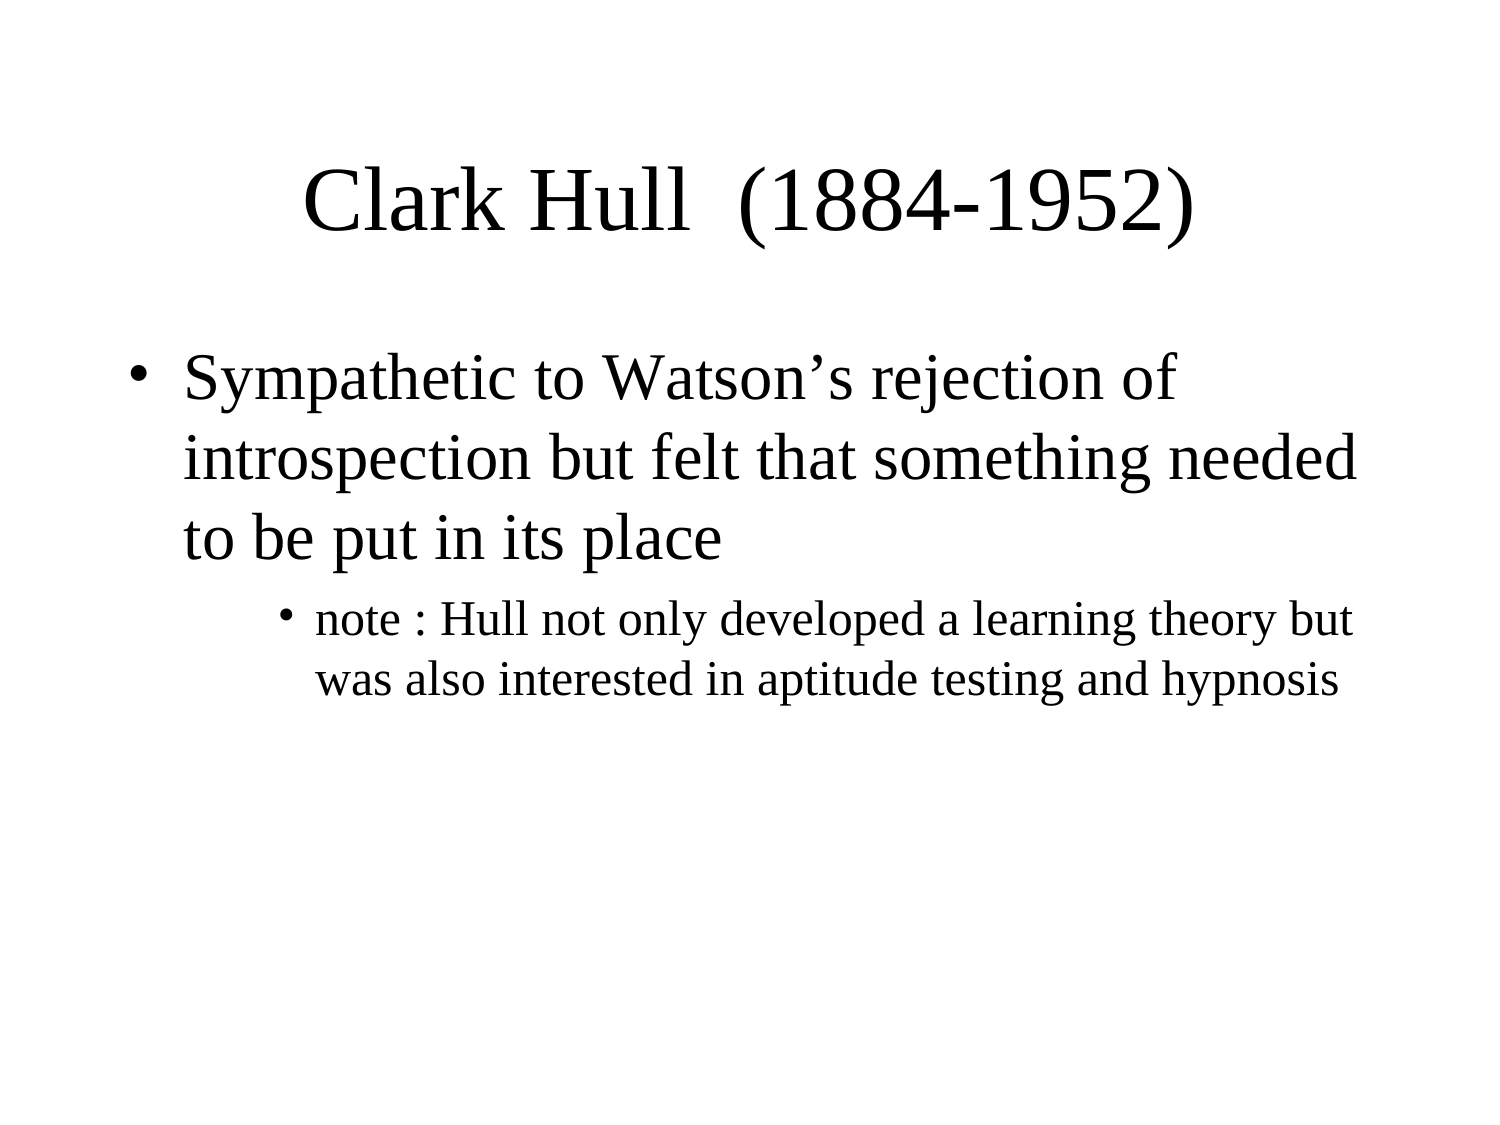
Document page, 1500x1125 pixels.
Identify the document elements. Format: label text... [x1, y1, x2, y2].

list Sympathetic to Watson’s rejection of introspection but felt that something needed to be put in its place note : Hull not only developed a learning theory but was also interested in aptitude testing and hypnosis [112, 324, 1388, 1000]
title Clark Hull (1884-1952) [112, 99, 1388, 288]
